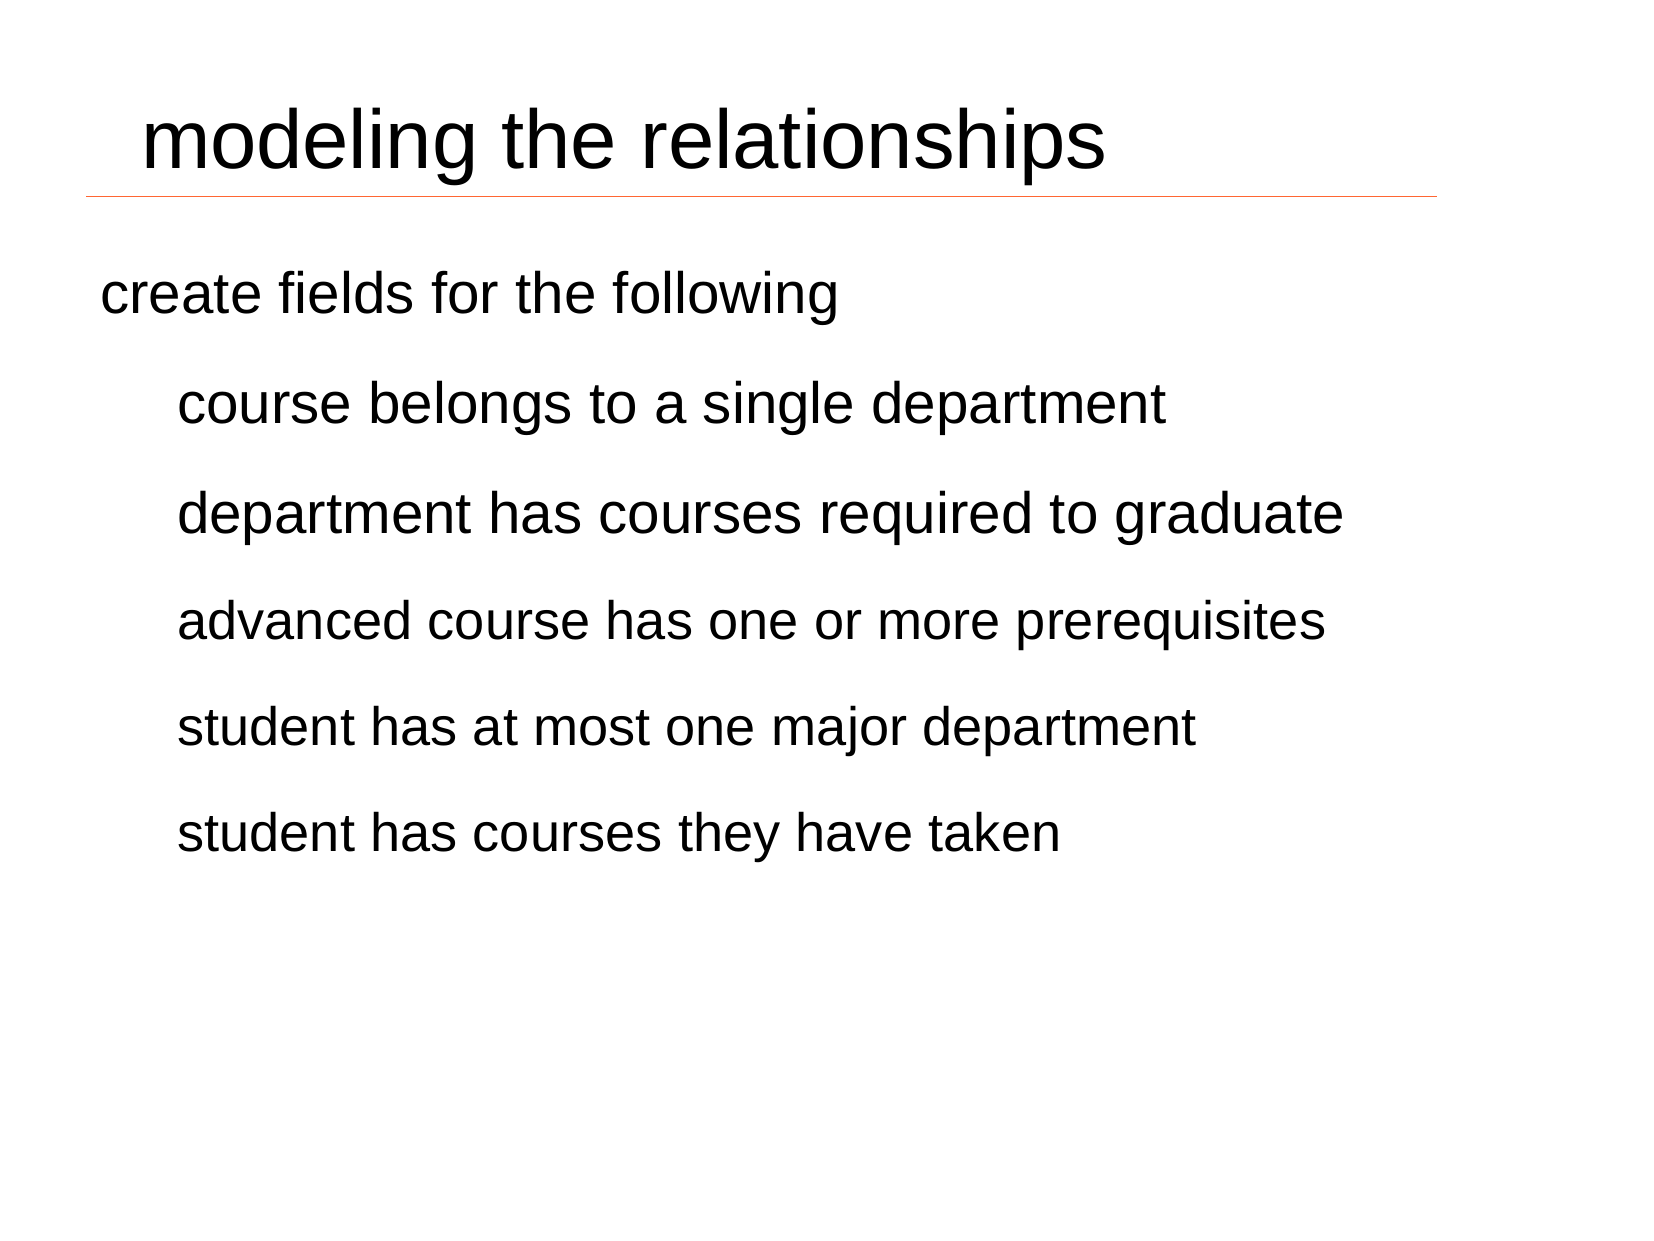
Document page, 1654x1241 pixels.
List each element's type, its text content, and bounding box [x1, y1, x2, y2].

list create fields for the following course belongs to a single department department has courses required to graduate advanced course has one or more prerequisites student has at most one major department student has courses they have taken [82, 261, 1571, 1120]
title modeling the relationships [141, 86, 1604, 193]
